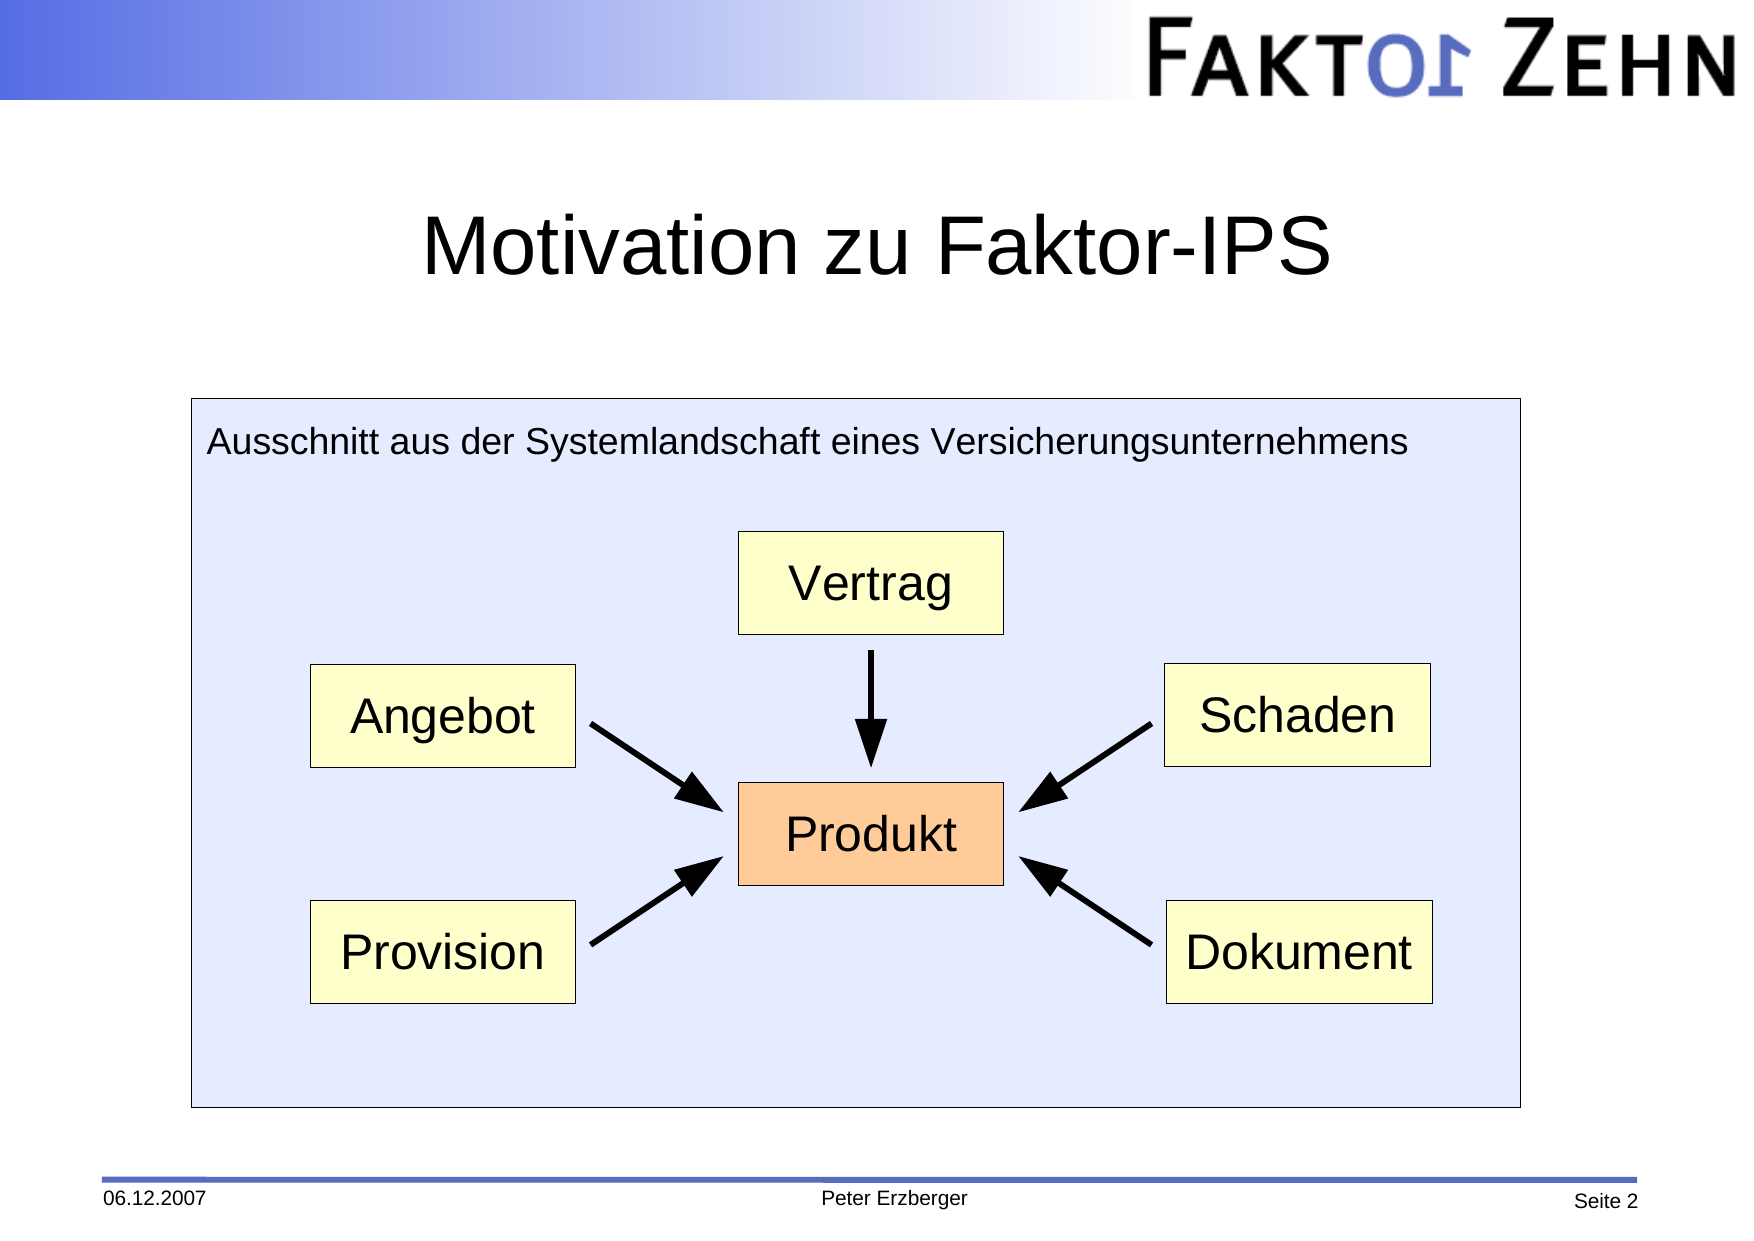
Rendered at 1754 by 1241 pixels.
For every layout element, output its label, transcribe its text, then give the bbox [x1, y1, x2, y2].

title Motivation zu Faktor-IPS [179, 142, 1576, 349]
text_box Schaden [1164, 663, 1431, 767]
text_box Vertrag [738, 531, 1004, 635]
text_box Provision [310, 900, 576, 1004]
text_box Dokument [1166, 900, 1433, 1004]
text_box Produkt [738, 782, 1004, 886]
text_box [191, 398, 1521, 1108]
picture [1133, 2, 1749, 105]
text_box Angebot [310, 664, 576, 768]
text_box Ausschnitt aus der Systemlandschaft eines Versicherungsunternehmens [206, 420, 1536, 488]
